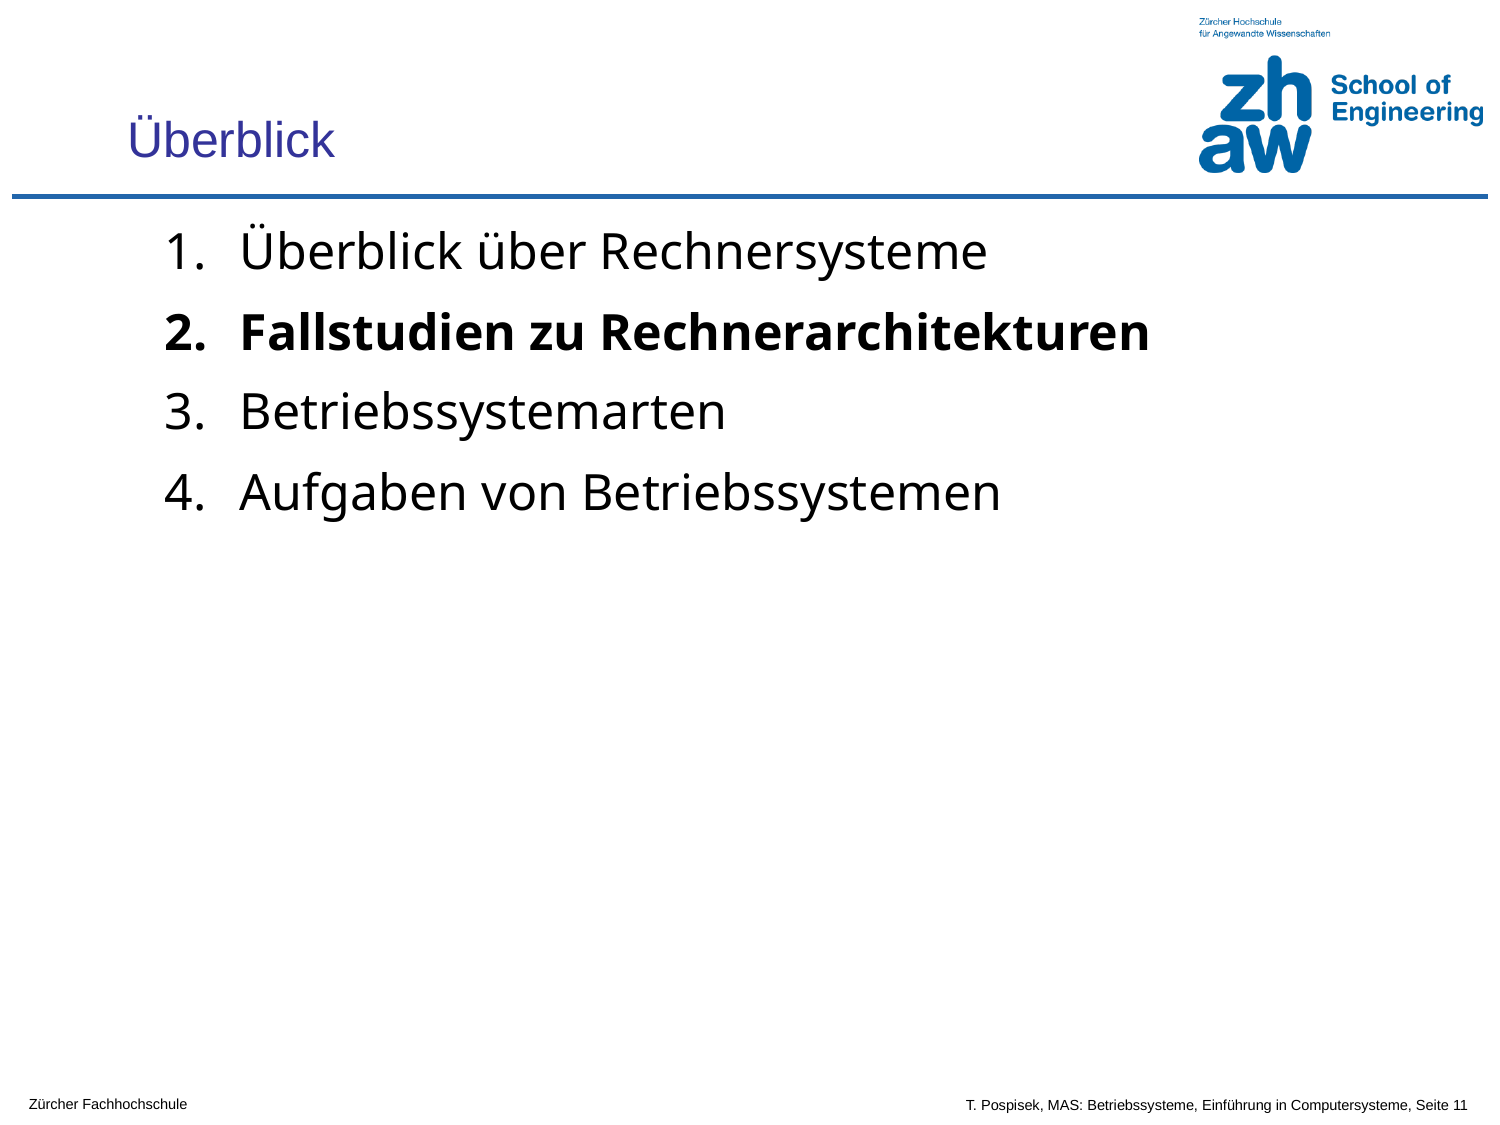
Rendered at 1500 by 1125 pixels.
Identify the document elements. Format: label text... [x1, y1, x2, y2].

title Überblick [112, 50, 1391, 175]
text_box Überblick über Rechnersysteme Fallstudien zu Rechnerarchitekturen Betriebssystemarten Aufgaben von Betriebssystemen [149, 212, 1363, 988]
picture [1199, 18, 1483, 173]
